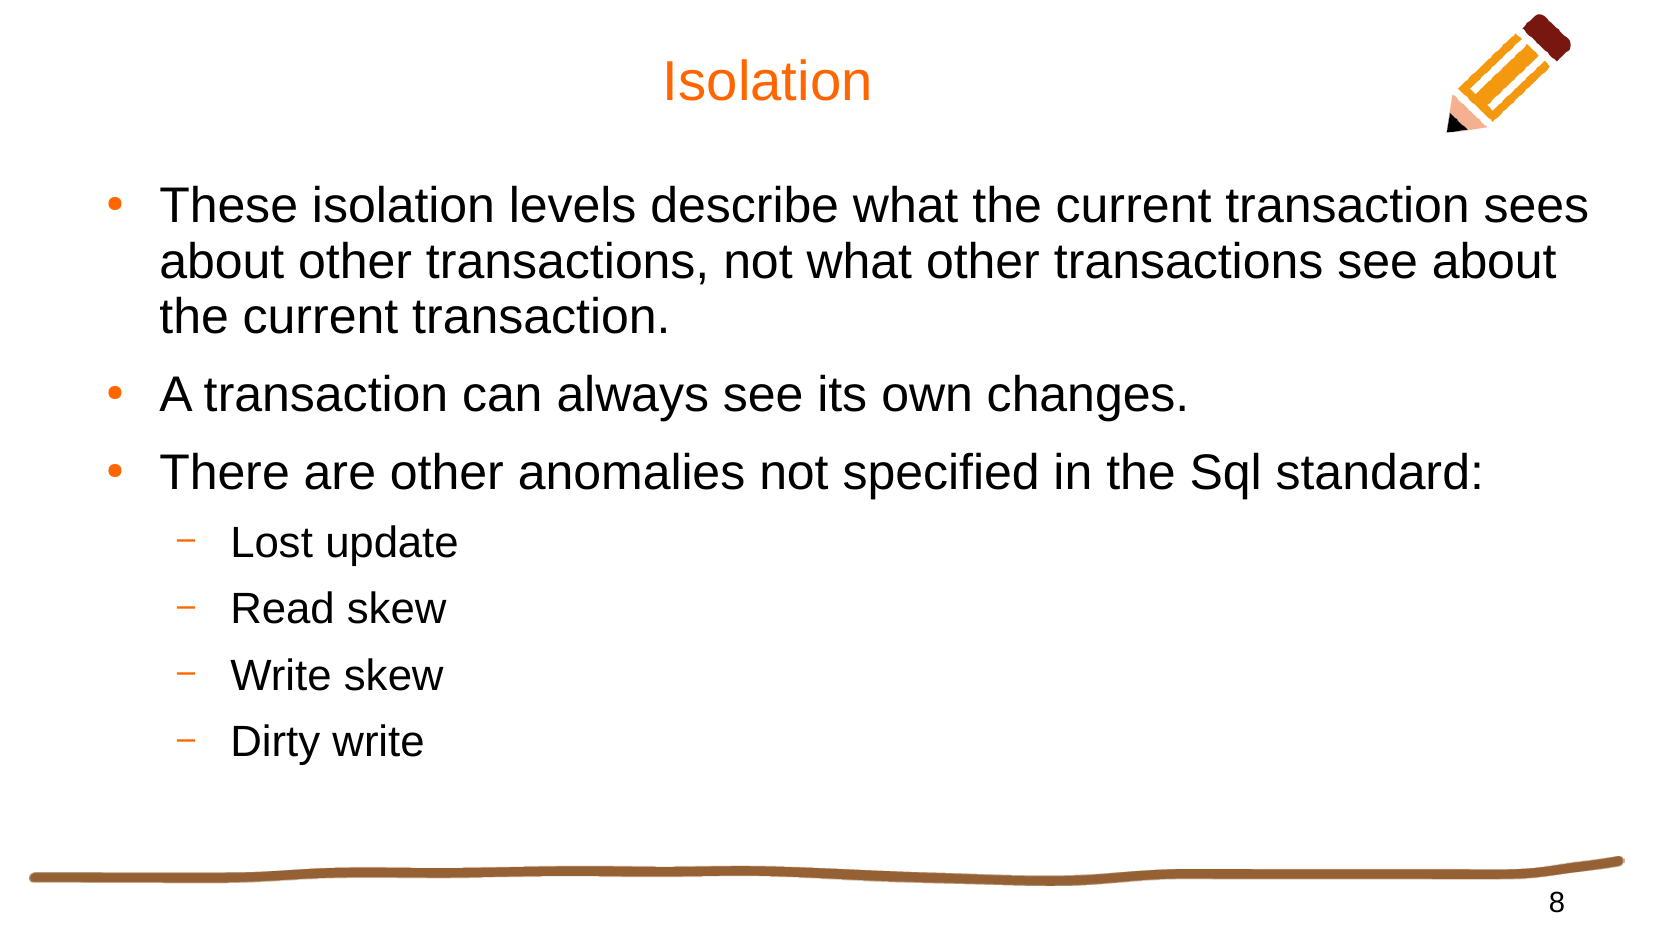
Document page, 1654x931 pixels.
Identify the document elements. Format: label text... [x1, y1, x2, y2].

list These isolation levels describe what the current transaction sees about other transactions, not what other transactions see about the current transaction. A transaction can always see its own changes. There are other anomalies not specified in the Sql standard: Lost update Read skew Write skew Dirty write [88, 177, 1625, 827]
picture [29, 856, 1625, 886]
picture [1446, 14, 1571, 133]
title Isolation [88, 29, 1447, 133]
